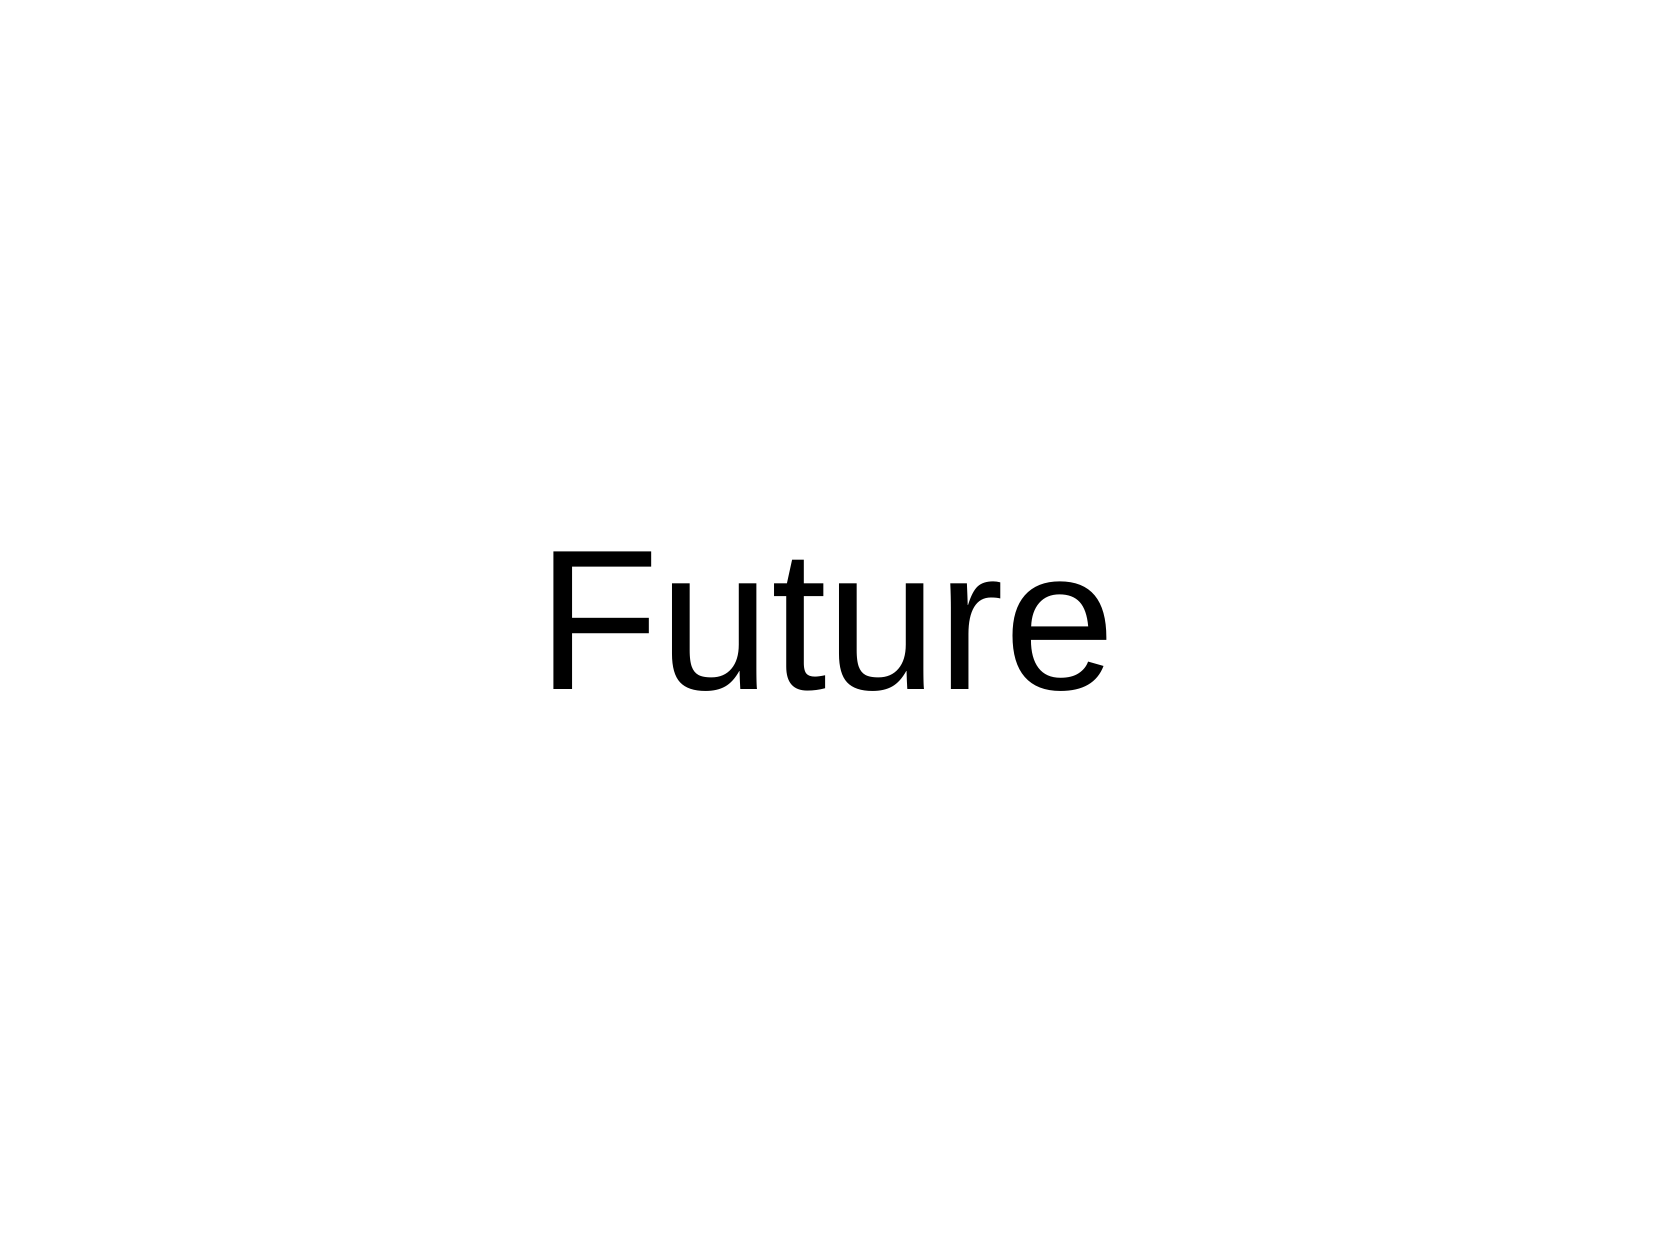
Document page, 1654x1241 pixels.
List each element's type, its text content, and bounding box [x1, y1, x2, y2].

text_box Future [442, 500, 1211, 740]
